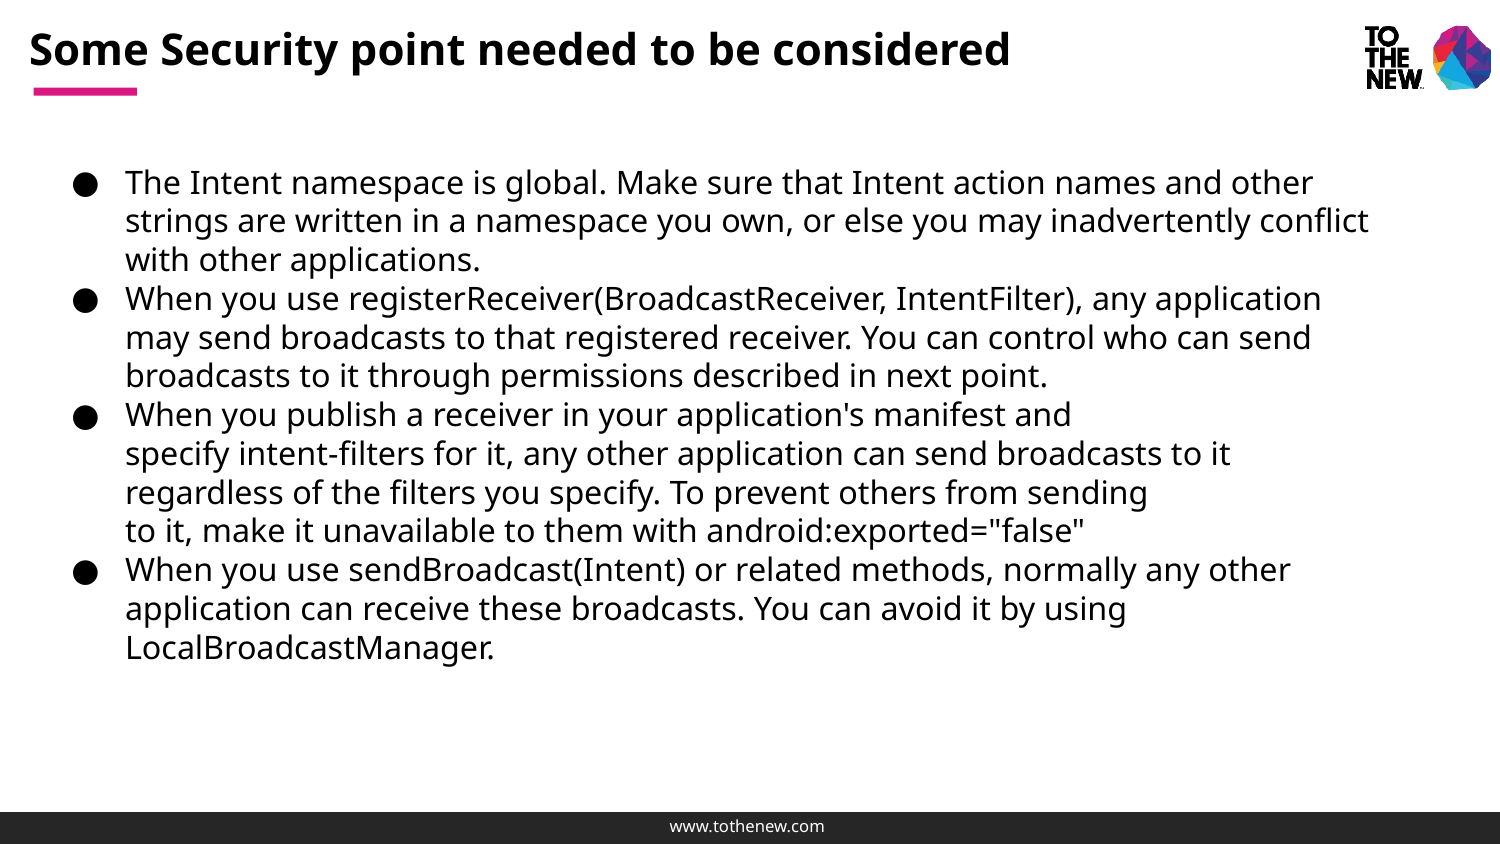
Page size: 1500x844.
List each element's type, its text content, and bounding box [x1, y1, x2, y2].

list The Intent namespace is global. Make sure that Intent action names and other strings are written in a namespace you own, or else you may inadvertently conflict with other applications. When you use registerReceiver(BroadcastReceiver, IntentFilter), any application may send broadcasts to that registered receiver. You can control who can send broadcasts to it through permissions described in next point. When you publish a receiver in your application's manifest and specify intent-filters for it, any other application can send broadcasts to it regardless of the filters you specify. To prevent others from sending to it, make it unavailable to them with android:exported="false" When you use sendBroadcast(Intent) or related methods, normally any other application can receive these broadcasts. You can avoid it by using LocalBroadcastManager. [35, 154, 1404, 799]
title Some Security point needed to be considered [14, 14, 1350, 85]
picture [1350, 0, 1500, 116]
